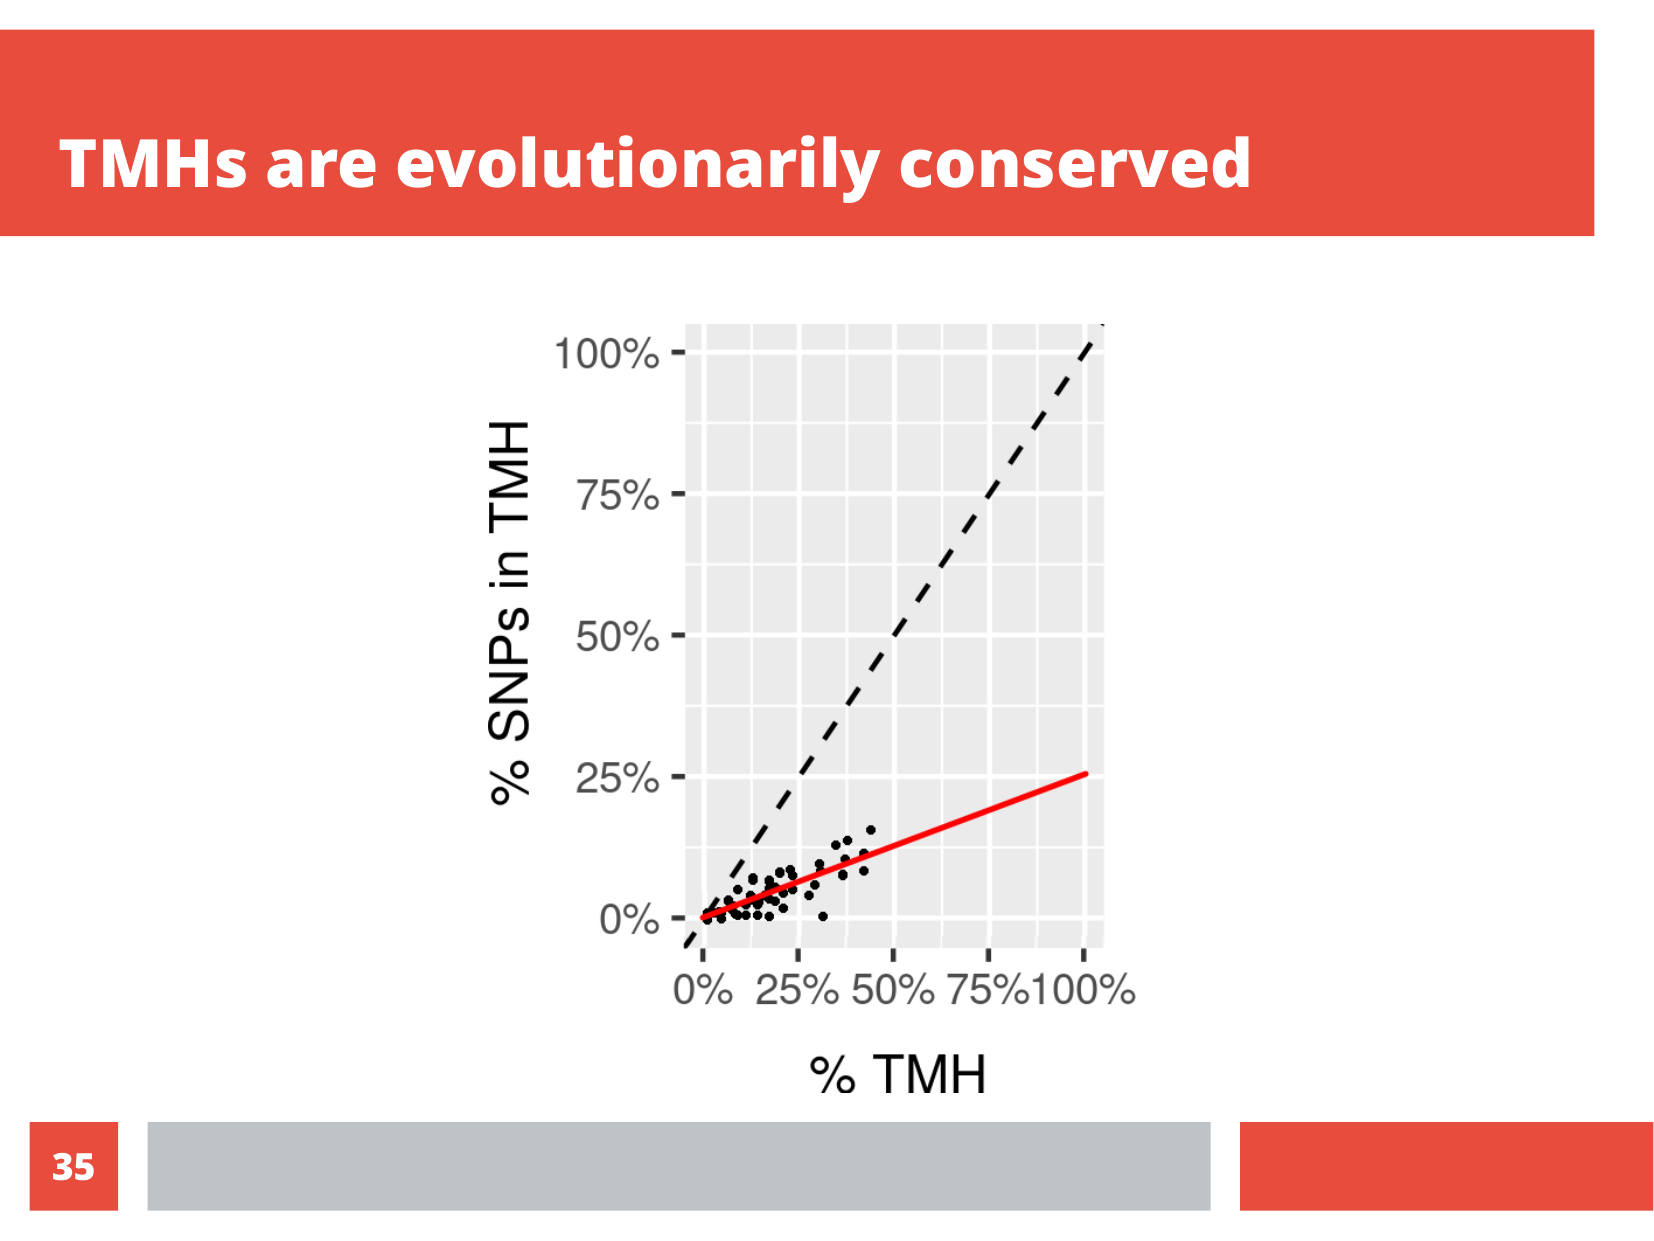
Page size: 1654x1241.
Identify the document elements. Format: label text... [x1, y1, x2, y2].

title TMHs are evolutionarily conserved [59, 59, 1595, 207]
picture [488, 324, 1136, 1093]
